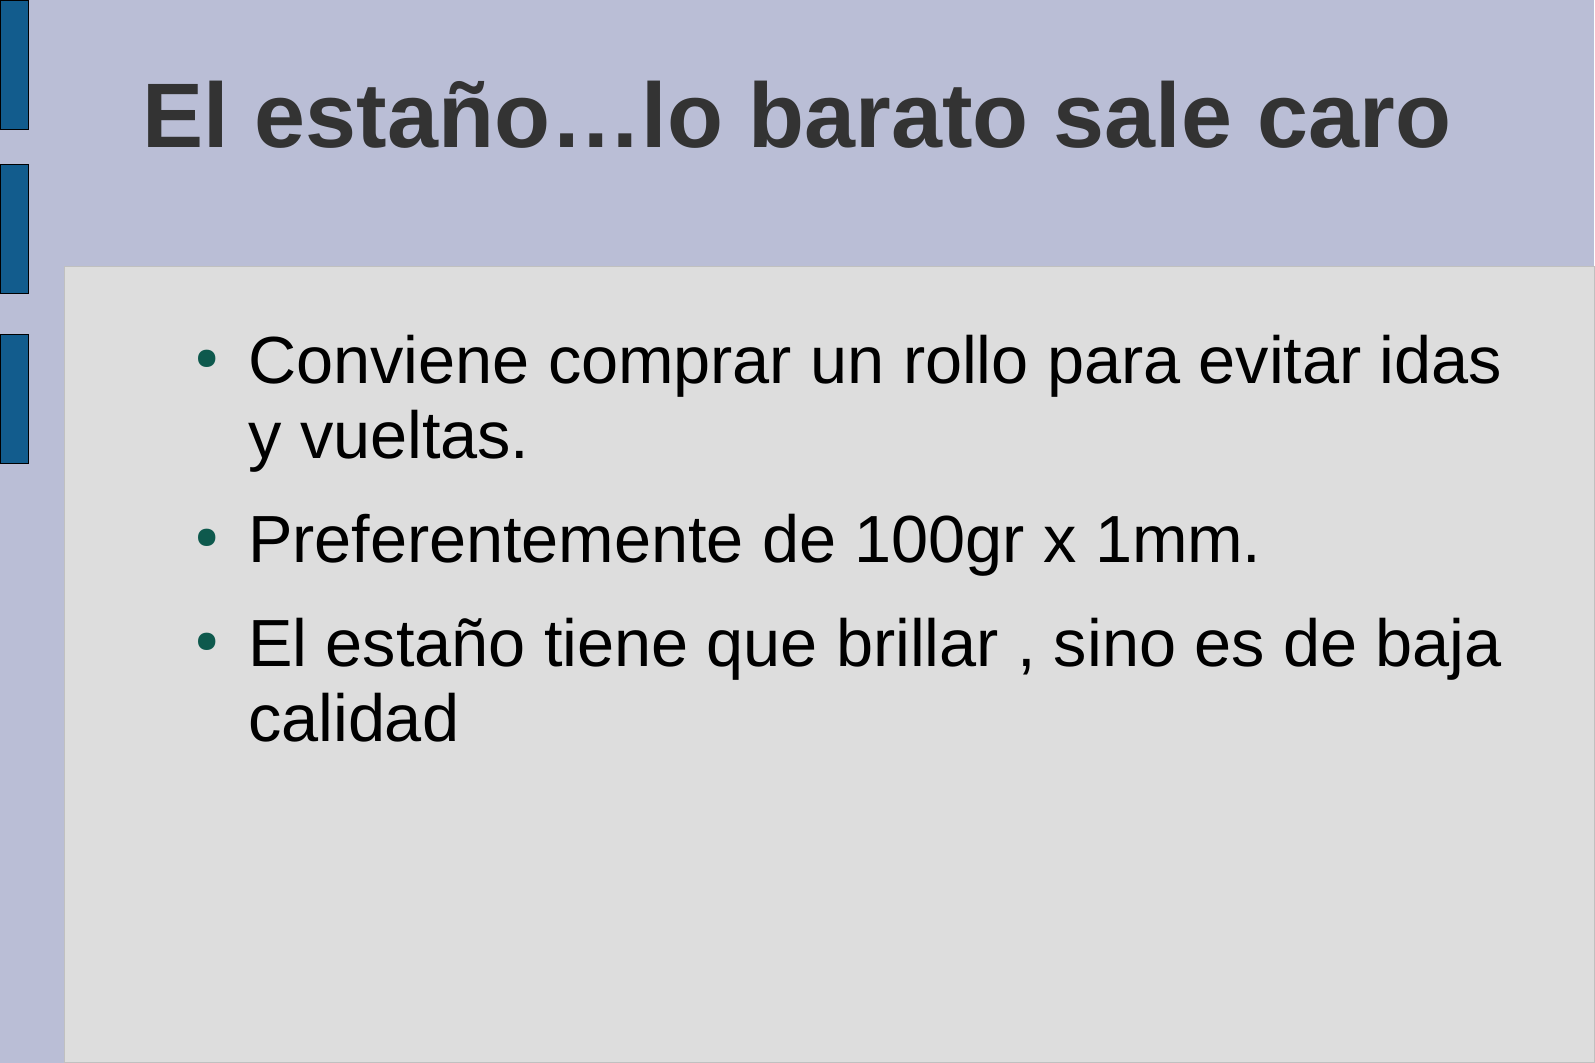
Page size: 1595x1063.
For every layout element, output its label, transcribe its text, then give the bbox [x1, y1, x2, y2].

title El estaño…lo barato sale caro [117, 64, 1479, 270]
list Conviene comprar un rollo para evitar idas y vueltas. Preferentemente de 100gr x 1mm. El estaño tiene que brillar , sino es de baja calidad [177, 322, 1539, 1063]
